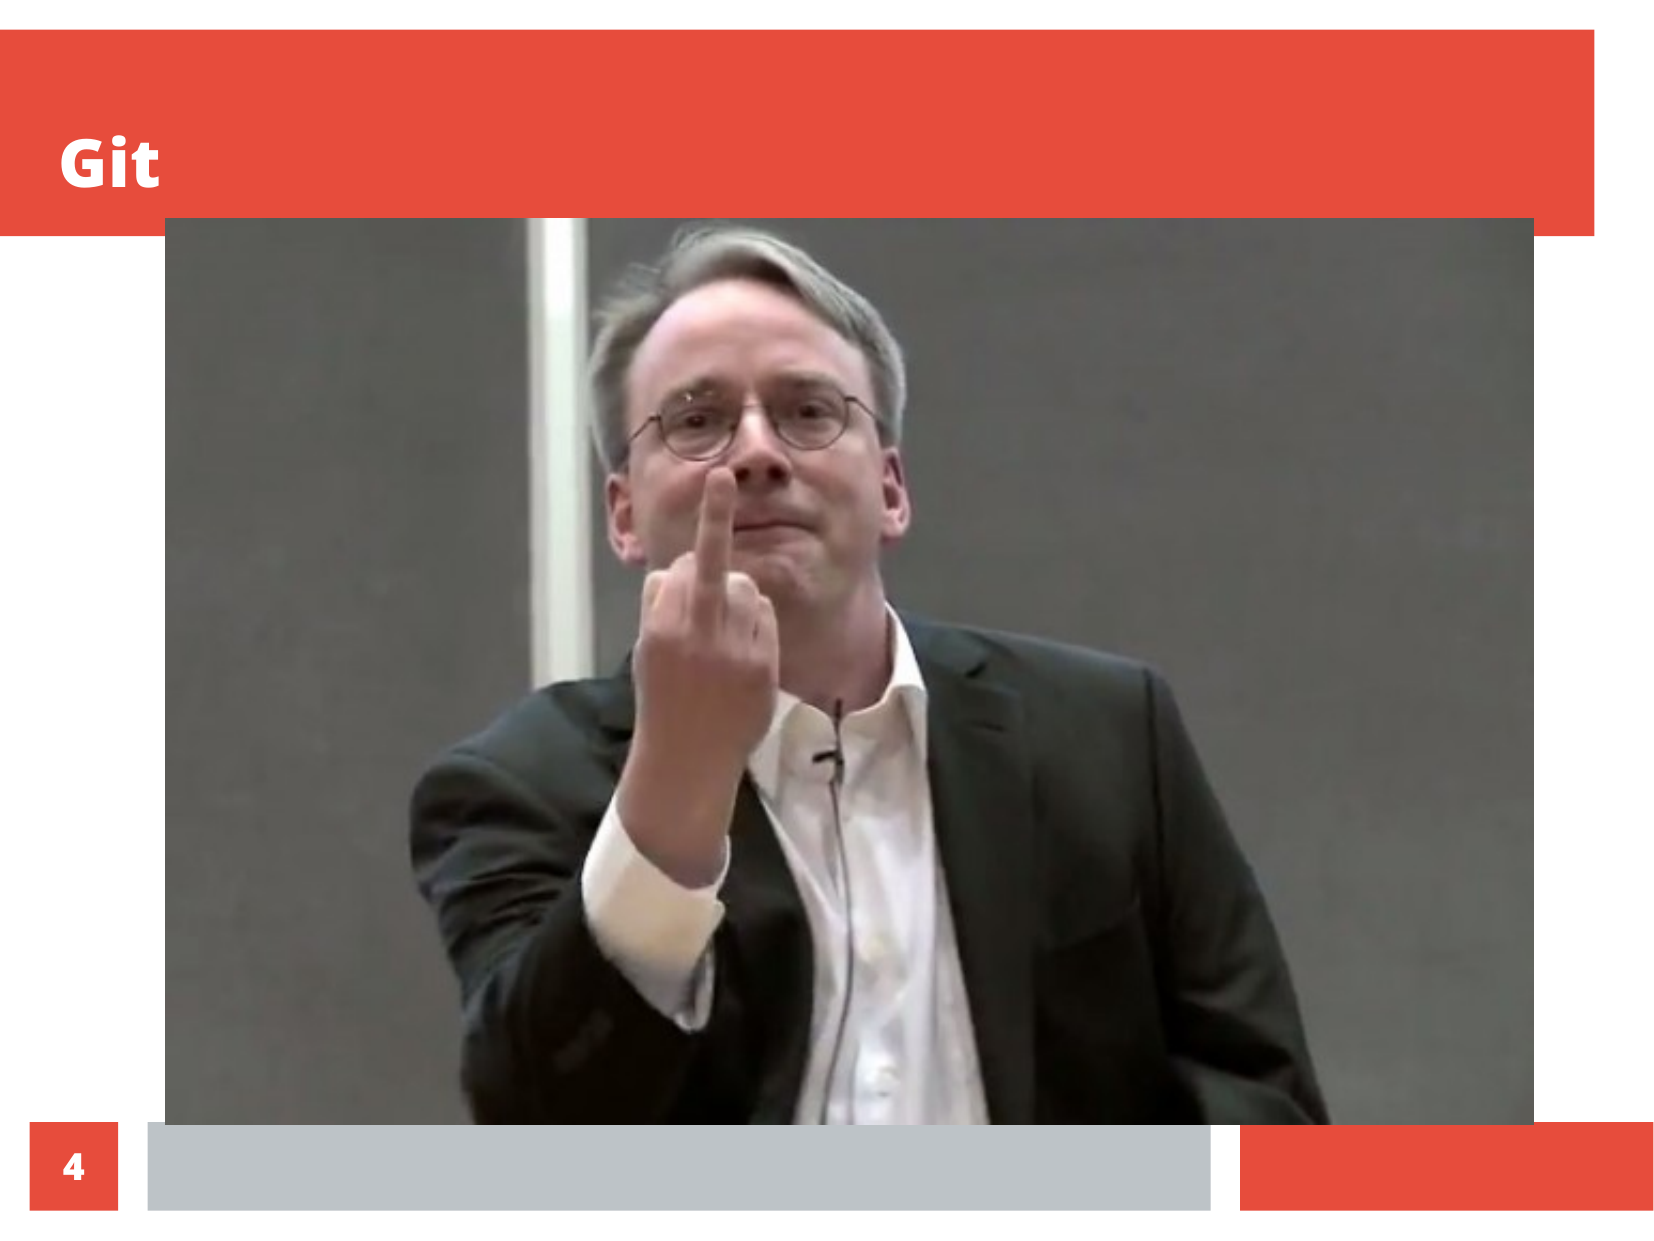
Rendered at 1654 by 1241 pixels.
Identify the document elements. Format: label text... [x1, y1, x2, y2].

picture [165, 218, 1534, 1126]
title Git [59, 59, 1595, 207]
